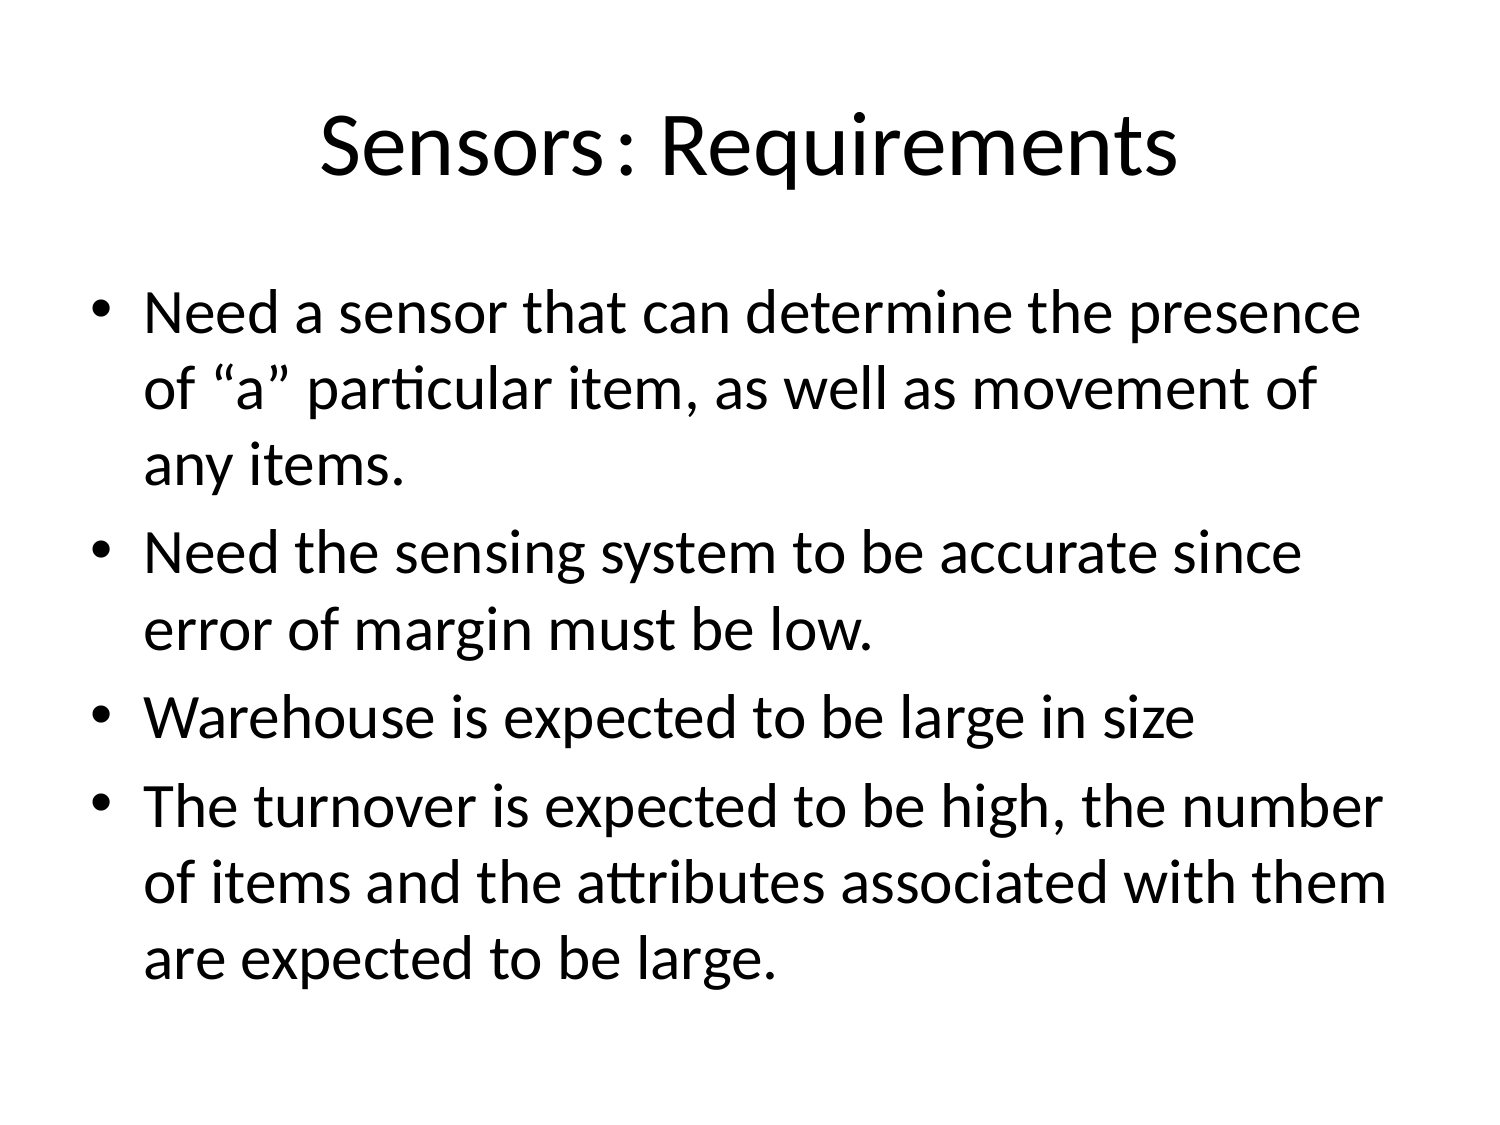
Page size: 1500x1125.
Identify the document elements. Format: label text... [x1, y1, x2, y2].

list Need a sensor that can determine the presence of “a” particular item, as well as movement of any items. Need the sensing system to be accurate since error of margin must be low. Warehouse is expected to be large in size The turnover is expected to be high, the number of items and the attributes associated with them are expected to be large. [75, 262, 1425, 1005]
title Sensors : Requirements [75, 45, 1425, 233]
